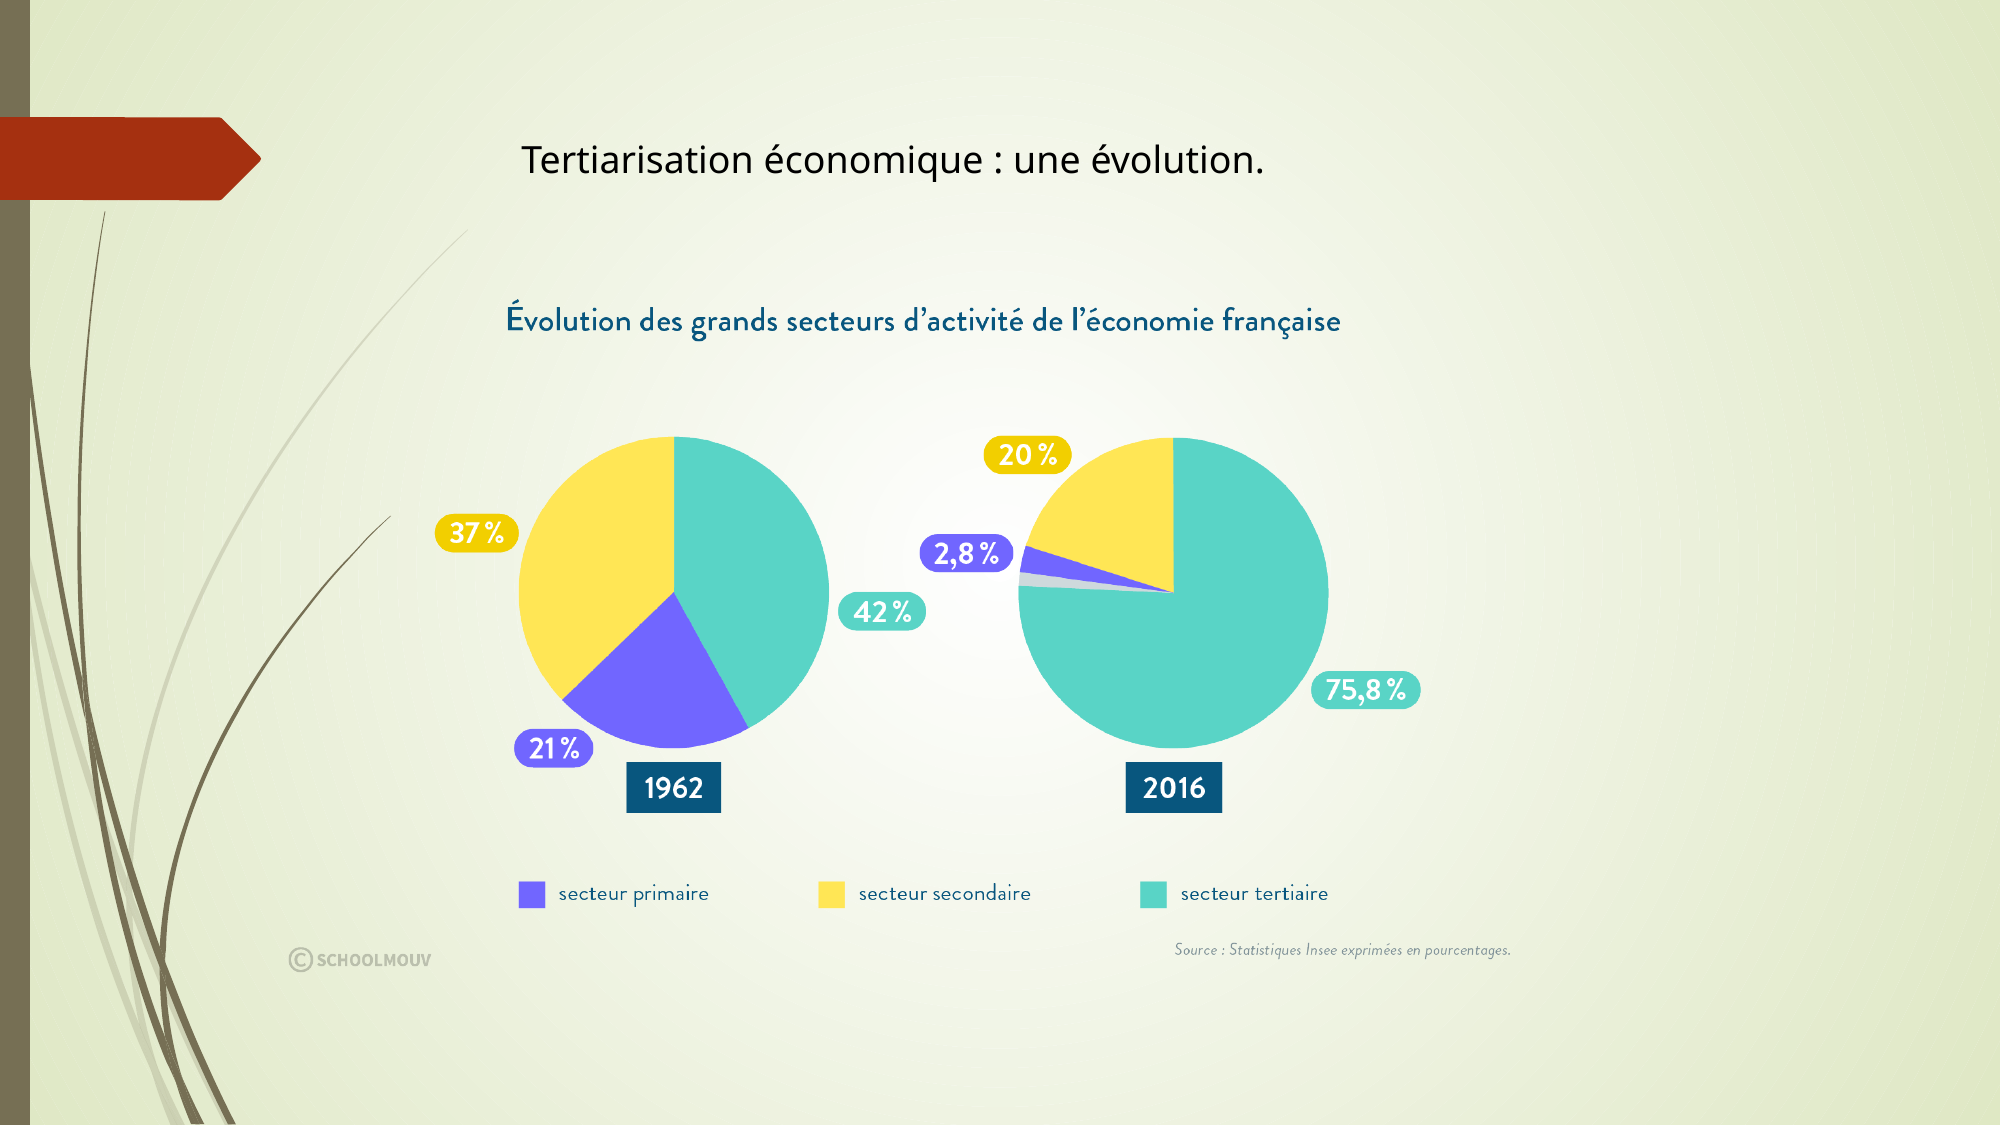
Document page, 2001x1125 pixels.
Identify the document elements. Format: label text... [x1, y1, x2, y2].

text_box Tertiarisation économique : une évolution. [506, 129, 1299, 190]
picture [269, 256, 1576, 992]
